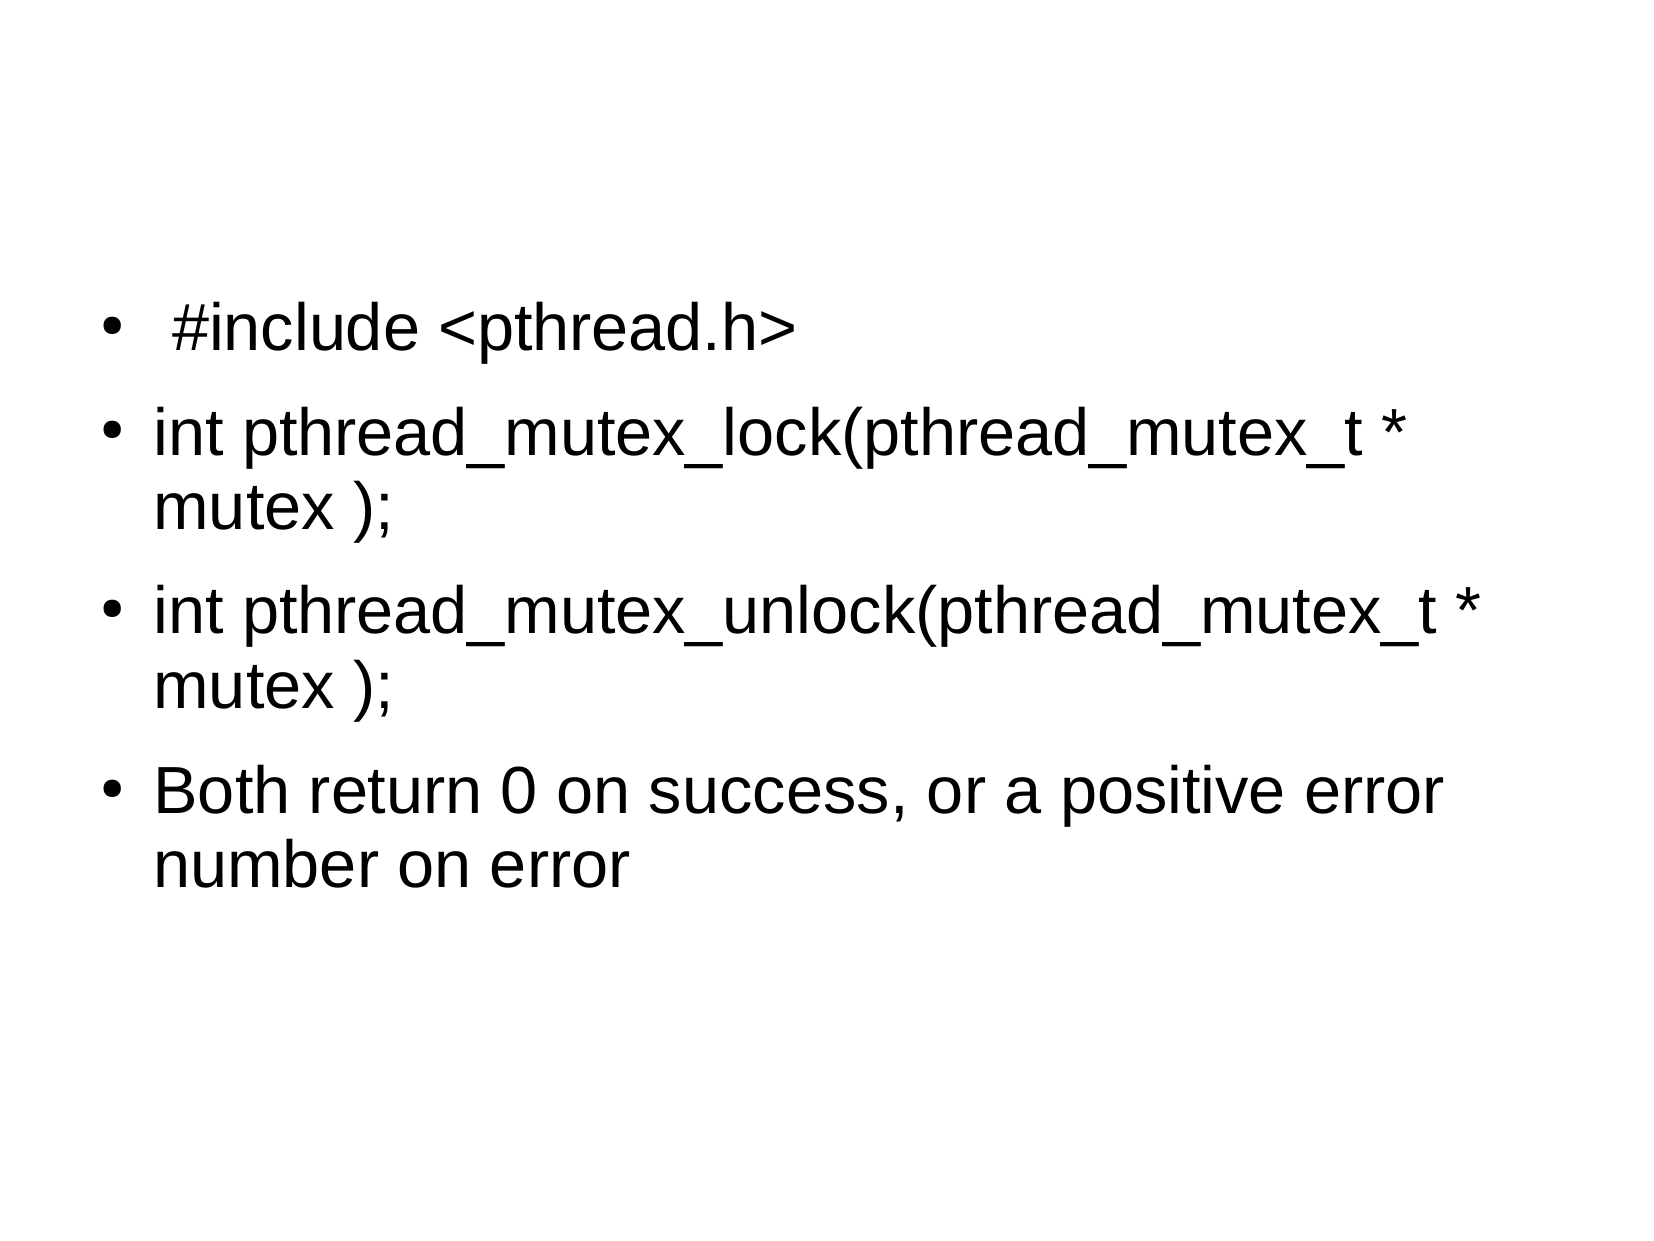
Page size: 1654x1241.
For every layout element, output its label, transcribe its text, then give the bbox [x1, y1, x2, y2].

list #include <pthread.h> int pthread_mutex_lock(pthread_mutex_t * mutex ); int pthread_mutex_unlock(pthread_mutex_t * mutex ); Both return 0 on success, or a positive error number on error [82, 290, 1571, 1010]
